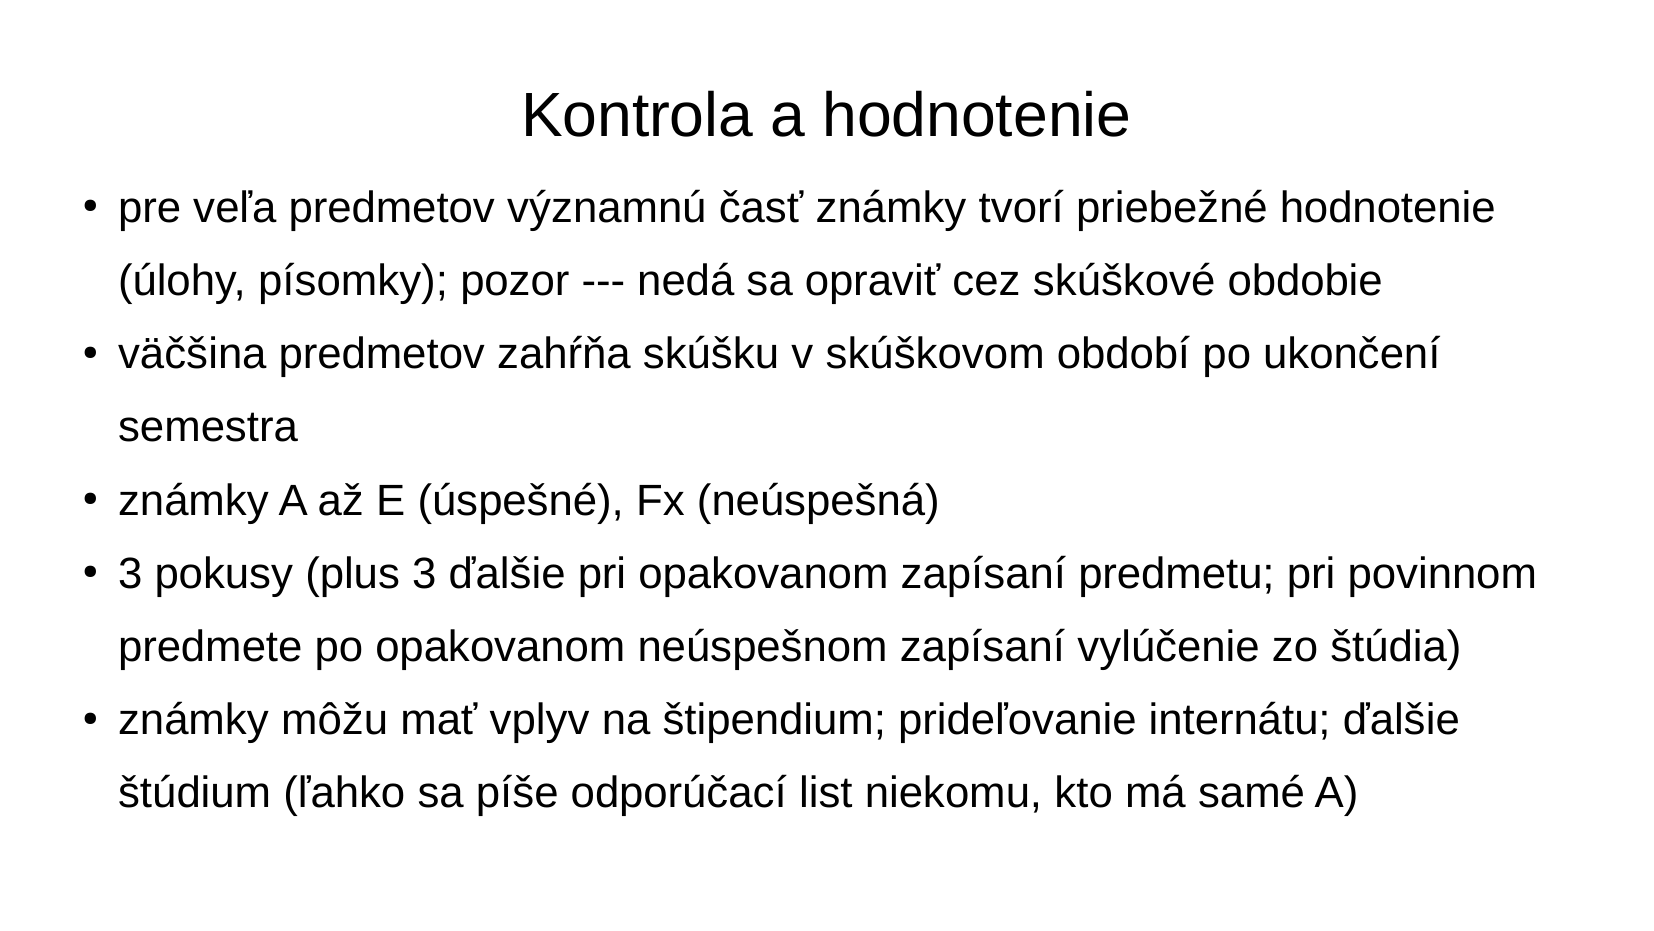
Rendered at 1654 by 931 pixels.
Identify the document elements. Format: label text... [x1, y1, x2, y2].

title Kontrola a hodnotenie [82, 37, 1571, 193]
subtitle pre veľa predmetov významnú časť známky tvorí priebežné hodnotenie (úlohy, písomky); pozor --- nedá sa opraviť cez skúškové obdobie väčšina predmetov zahŕňa skúšku v skúškovom období po ukončení semestra známky A až E (úspešné), Fx (neúspešná) 3 pokusy (plus 3 ďalšie pri opakovanom zapísaní predmetu; pri povinnom predmete po opakovanom neúspešnom zapísaní vylúčenie zo štúdia) známky môžu mať vplyv na štipendium; prideľovanie internátu; ďalšie štúdium (ľahko sa píše odporúčací list niekomu, kto má samé A) [82, 193, 1571, 817]
